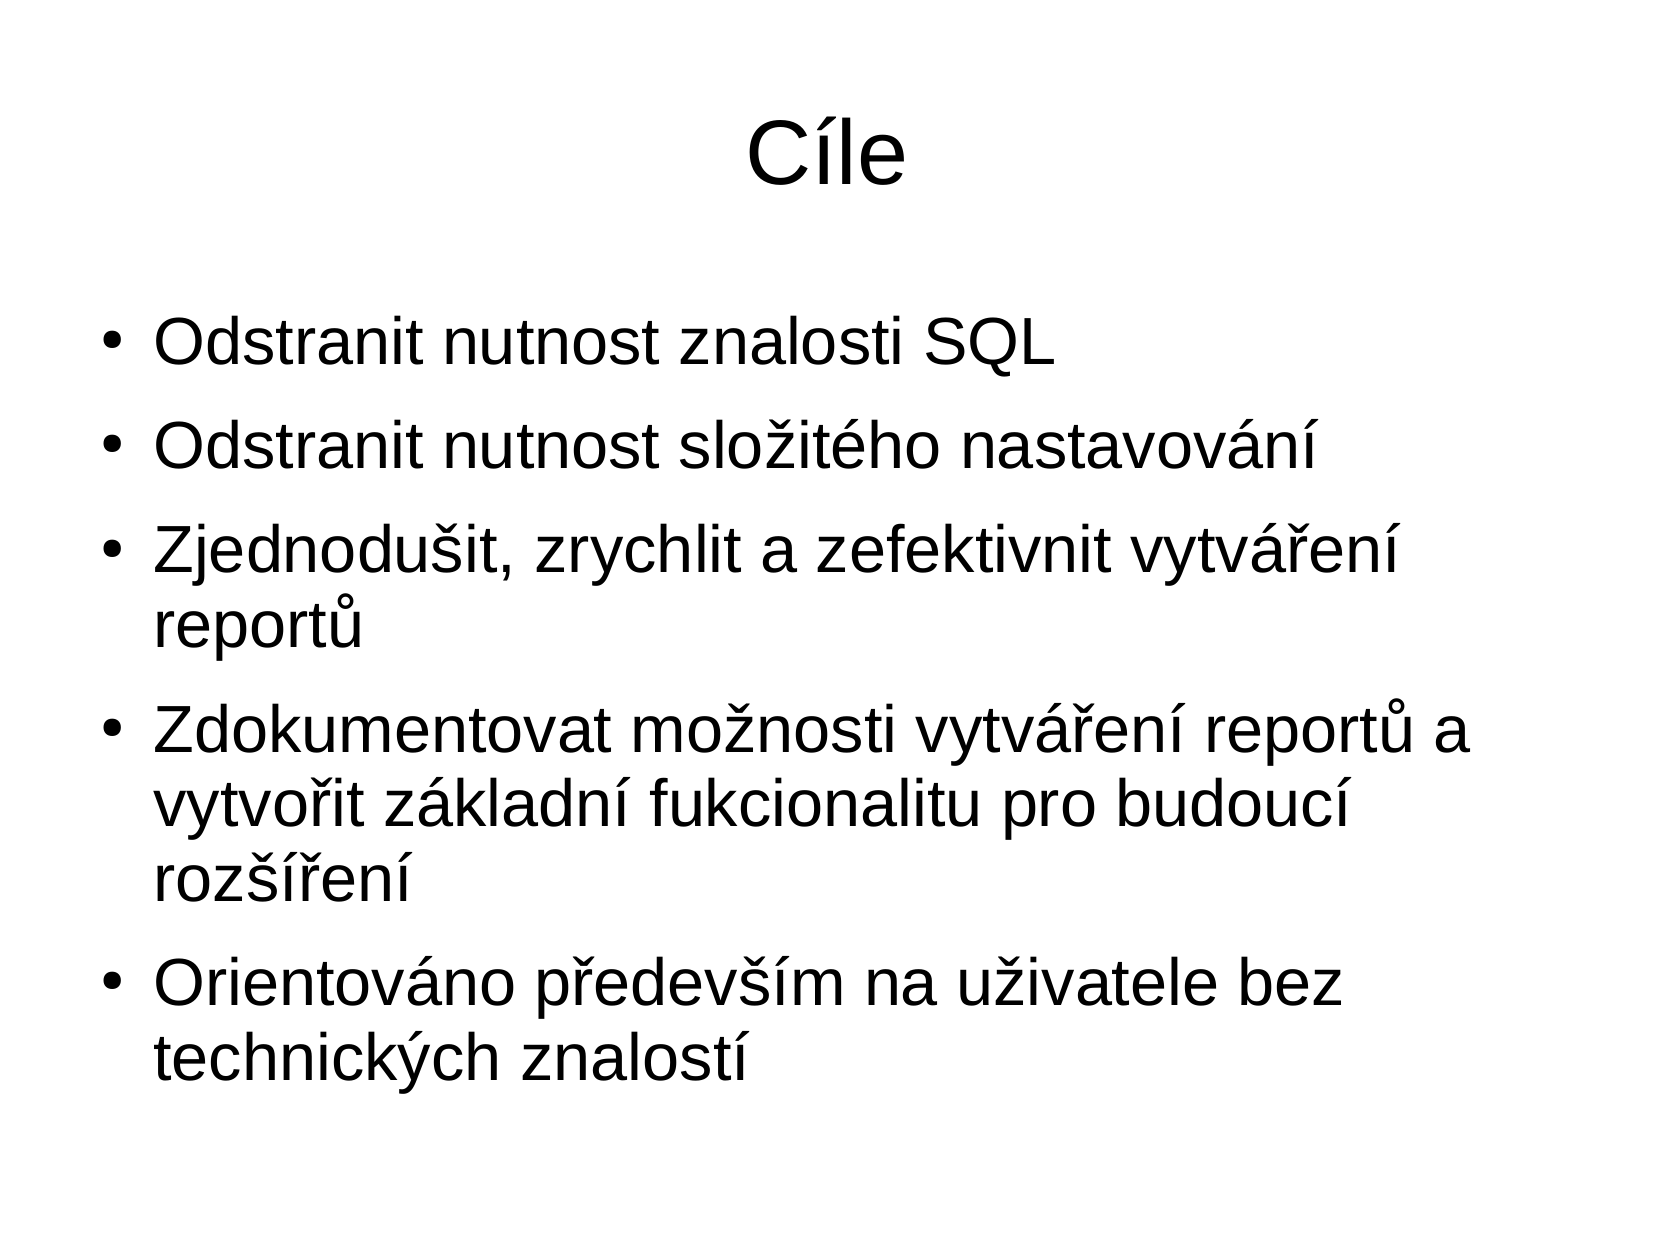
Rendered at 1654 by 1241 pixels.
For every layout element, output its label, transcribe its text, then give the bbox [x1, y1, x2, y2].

title Cíle [82, 49, 1571, 257]
list Odstranit nutnost znalosti SQL Odstranit nutnost složitého nastavování Zjednodušit, zrychlit a zefektivnit vytváření reportů Zdokumentovat možnosti vytváření reportů a vytvořit základní fukcionalitu pro budoucí rozšíření Orientováno především na uživatele bez technických znalostí [82, 290, 1571, 1109]
